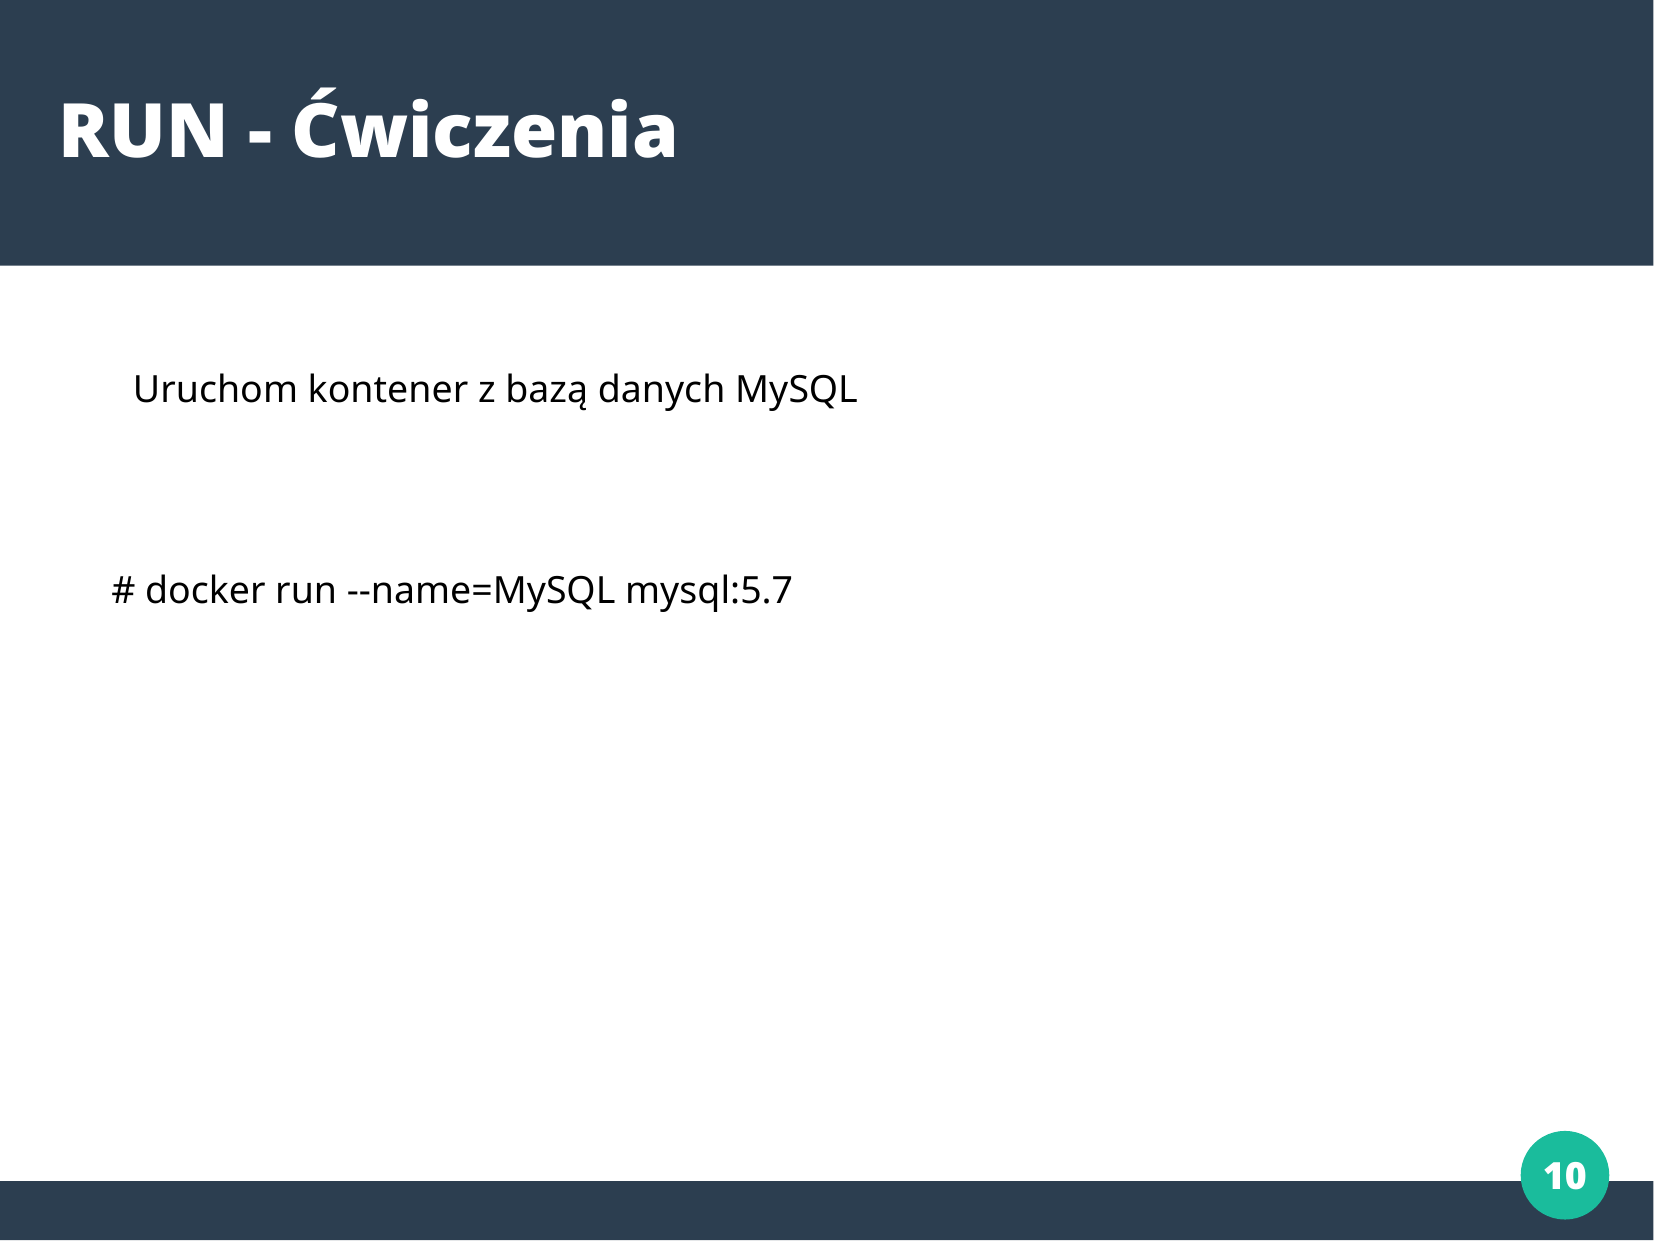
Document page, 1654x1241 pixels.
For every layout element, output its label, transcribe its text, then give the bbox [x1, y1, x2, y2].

text_box # docker run --name=MySQL mysql:5.7 [96, 555, 1598, 702]
title RUN - Ćwiczenia [59, 49, 1595, 207]
text_box Uruchom kontener z bazą danych MySQL [118, 355, 921, 414]
